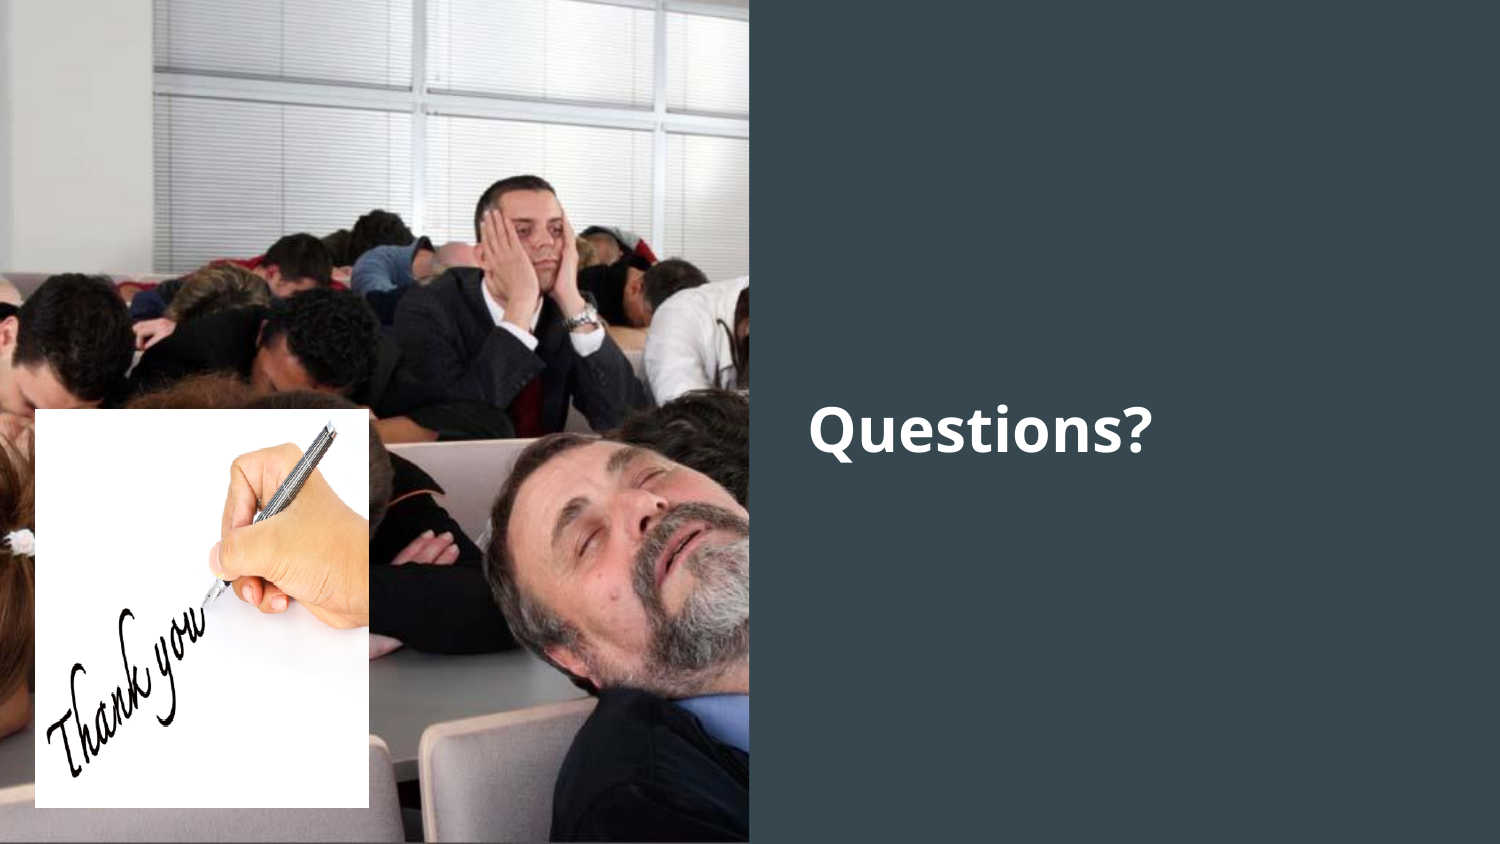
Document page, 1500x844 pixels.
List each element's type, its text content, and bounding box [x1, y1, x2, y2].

list Questions? [792, 160, 1455, 683]
picture [0, 0, 750, 844]
